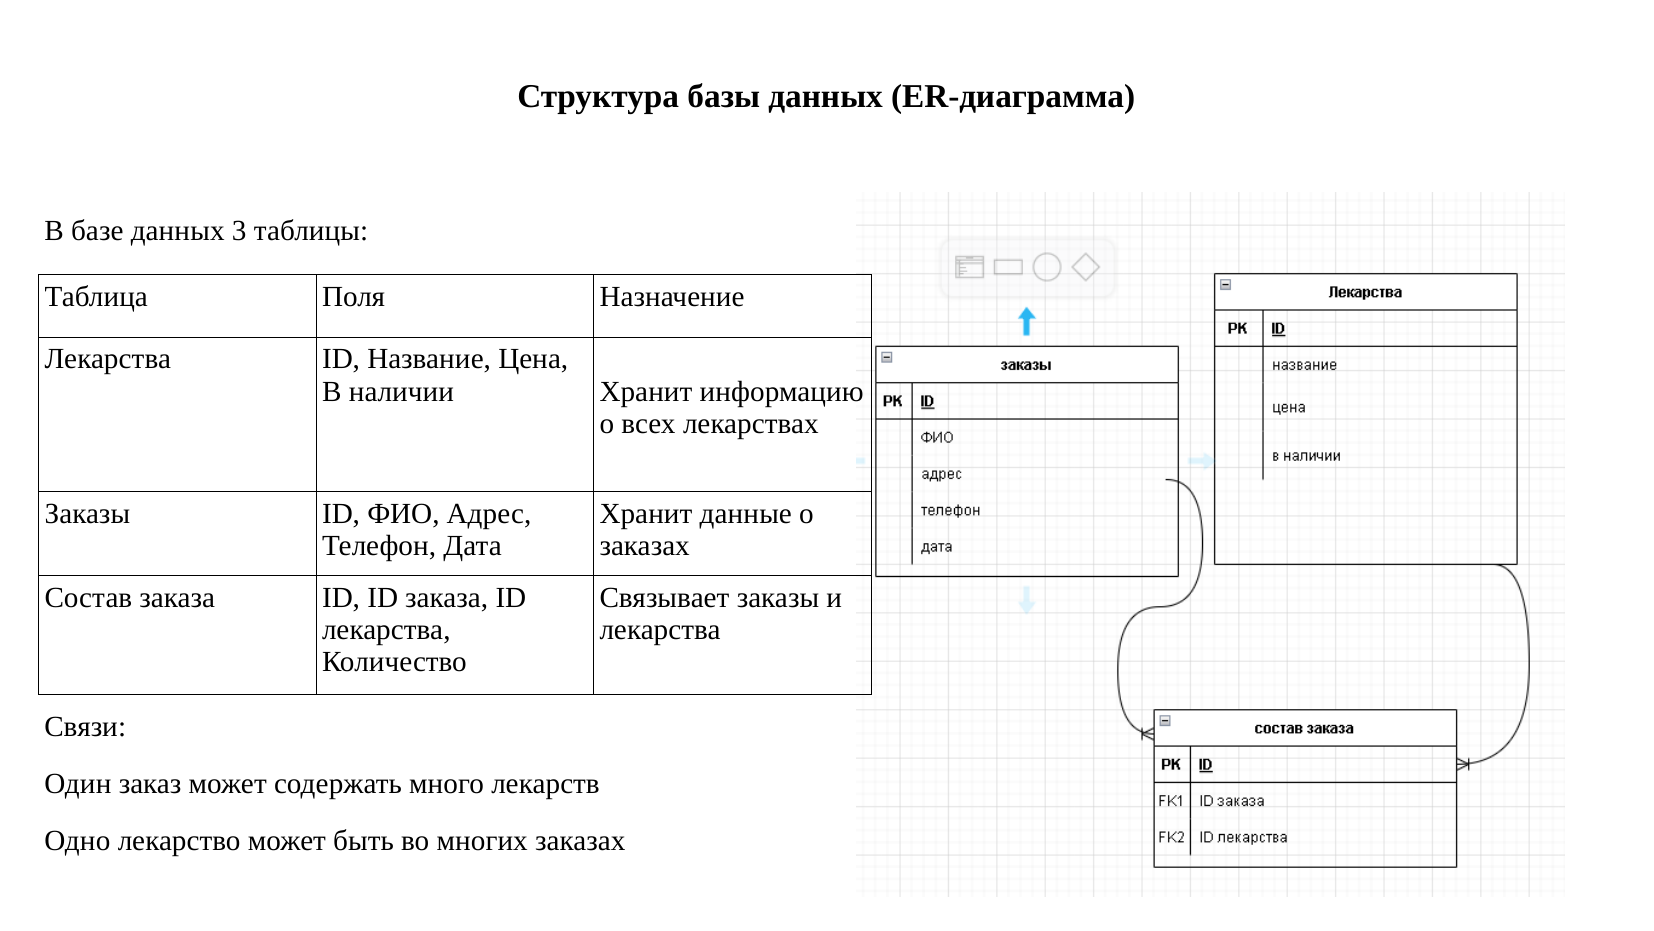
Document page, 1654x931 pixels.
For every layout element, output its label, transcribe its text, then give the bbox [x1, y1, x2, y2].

table_cell Лекарства [39, 338, 316, 491]
title Структура базы данных (ER-диаграмма) [82, 37, 1571, 193]
picture [856, 192, 1565, 897]
table_cell ID, Название, Цена, В наличии [317, 338, 593, 491]
table_cell Хранит данные о заказах [594, 492, 871, 575]
table_cell Заказы [39, 492, 316, 575]
table_header Назначение [594, 275, 871, 337]
text_box В базе данных 3 таблицы: [29, 206, 473, 287]
text_box Связи: Один заказ может содержать много лекарств Одно лекарство может быть во многих заказах [29, 703, 857, 931]
table_header Таблица [39, 287, 316, 337]
table_cell Состав заказа [39, 576, 316, 694]
table_cell Связывает заказы и лекарства [594, 576, 871, 694]
table_cell Хранит информацию о всех лекарствах [594, 338, 871, 491]
table_cell ID, ФИО, Адрес, Телефон, Дата [317, 492, 593, 575]
table_header Поля [317, 275, 593, 337]
table_cell ID, ID заказа, ID лекарства, Количество [317, 576, 593, 694]
